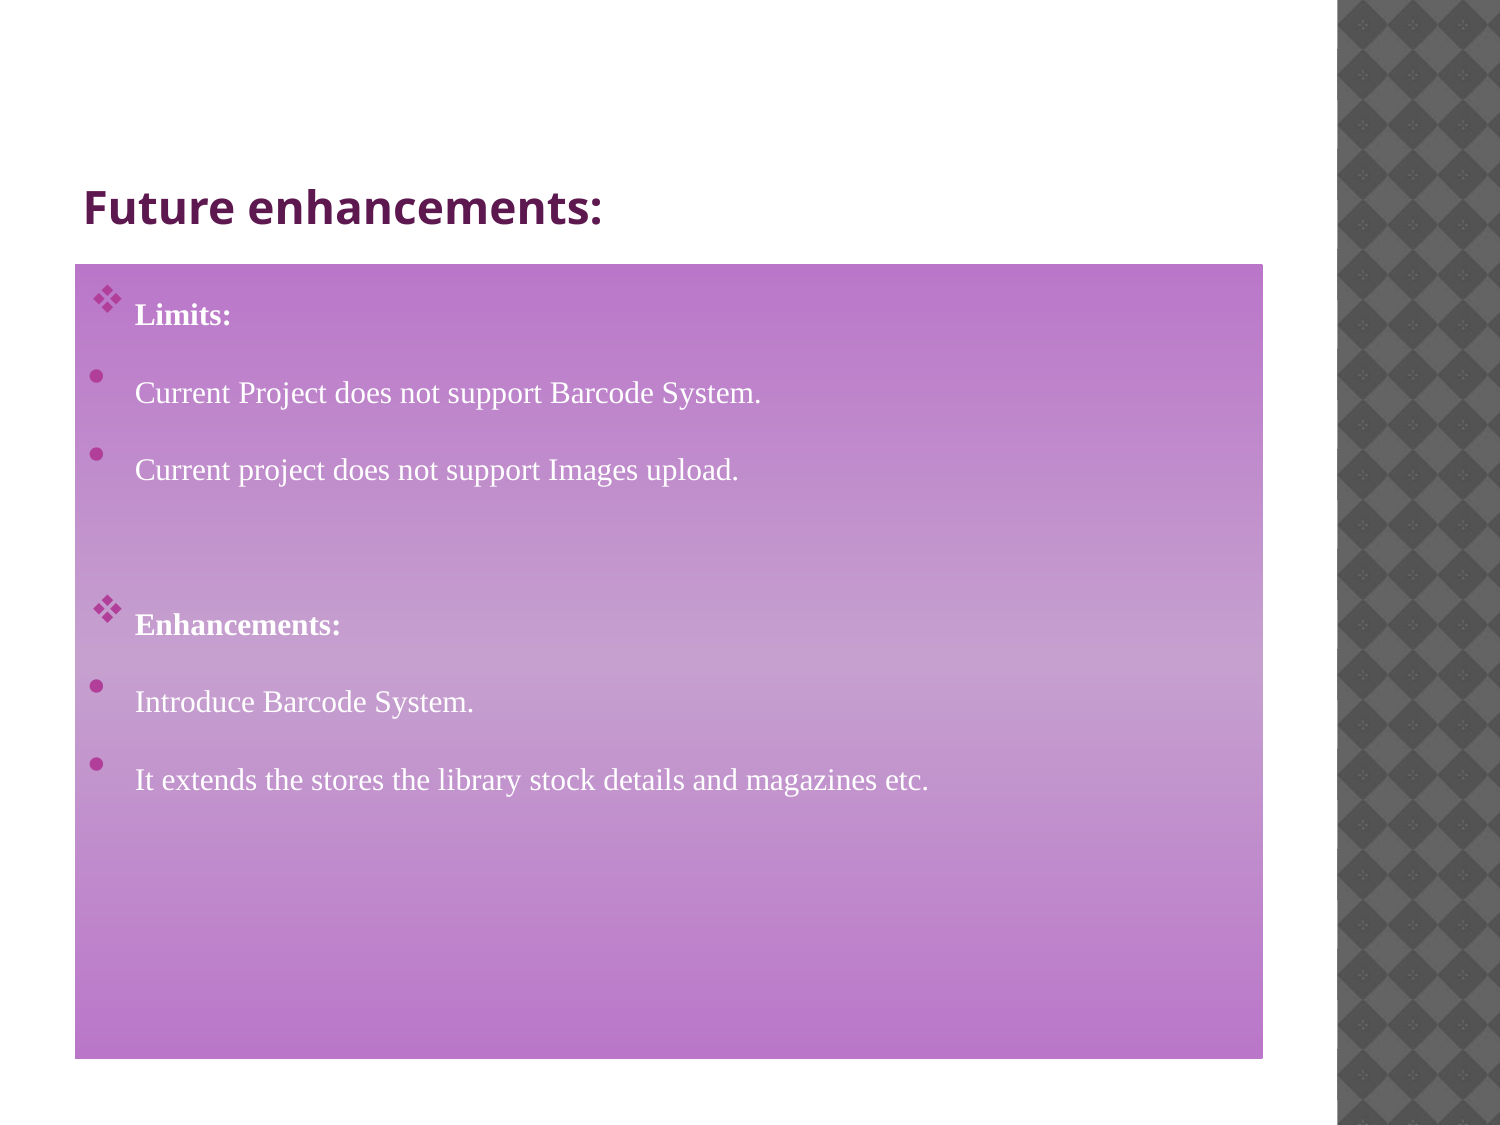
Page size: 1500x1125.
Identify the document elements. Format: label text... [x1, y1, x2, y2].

title Future enhancements: [75, 52, 1263, 240]
list Limits: Current Project does not support Barcode System. Current project does not support Images upload. Enhancements: Introduce Barcode System. It extends the stores the library stock details and magazines etc. [75, 264, 1263, 1059]
picture [1337, 0, 1500, 1125]
